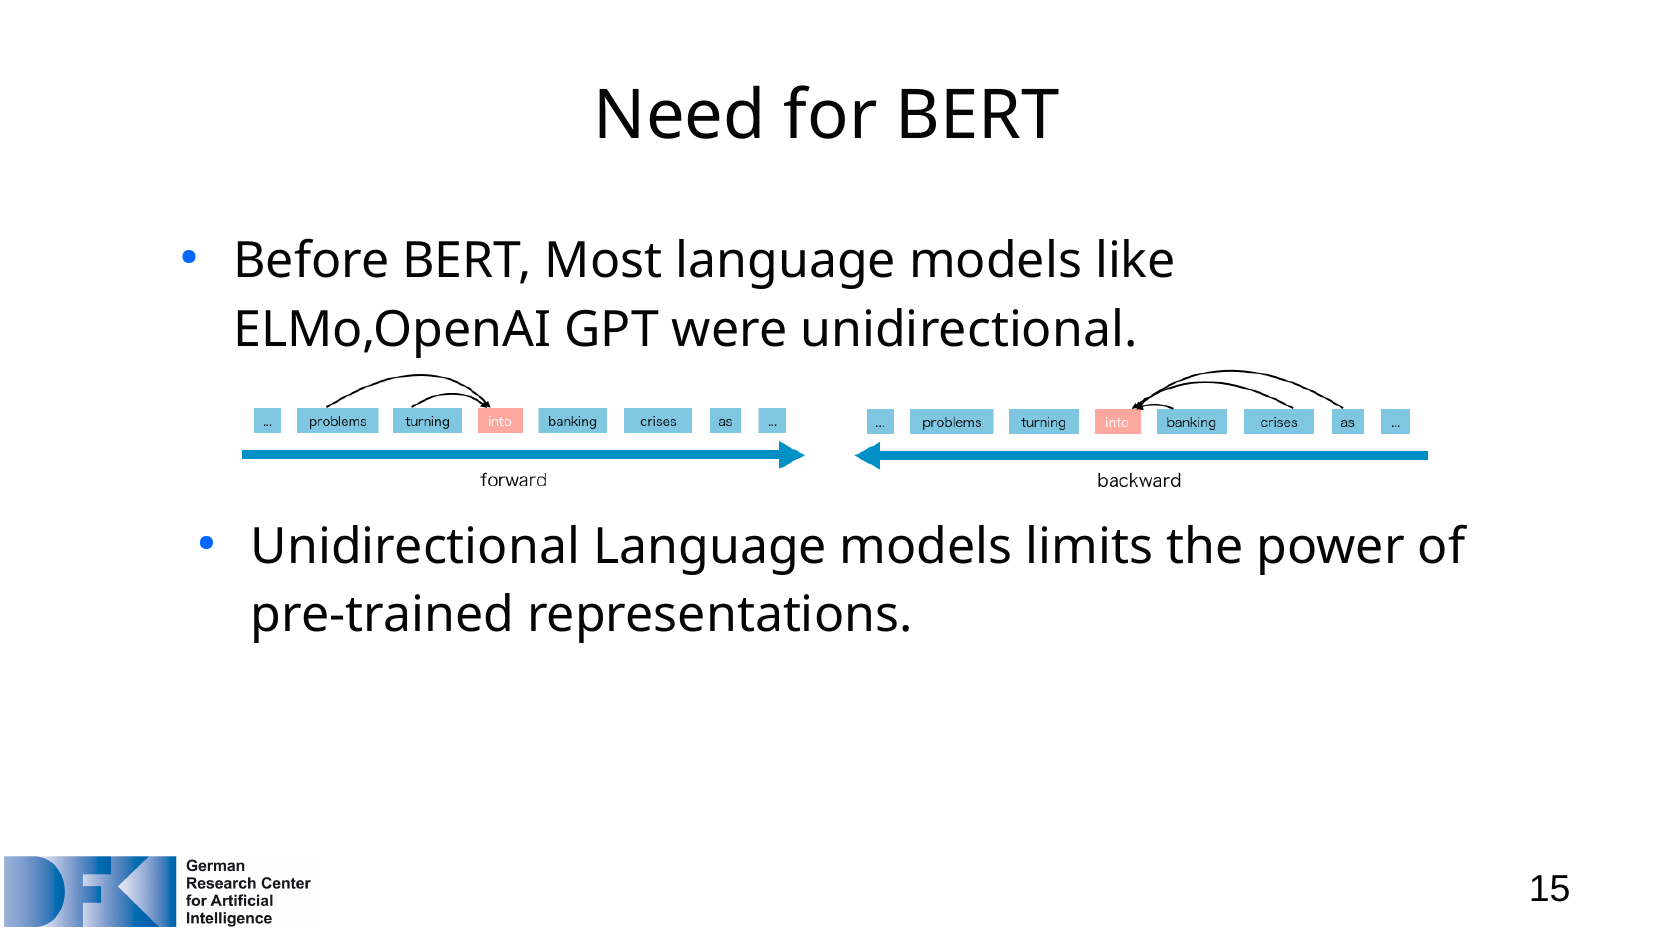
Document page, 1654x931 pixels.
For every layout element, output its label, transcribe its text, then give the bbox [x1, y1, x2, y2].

picture [225, 359, 832, 504]
title Need for BERT [162, 35, 1492, 189]
list Unidirectional Language models limits the power of pre-trained representations. [180, 510, 1509, 768]
picture [4, 856, 316, 927]
text_box <number> [1514, 860, 1654, 931]
list Before BERT, Most language models like ELMo,OpenAI GPT were unidirectional. [162, 224, 1492, 482]
picture [844, 357, 1451, 504]
